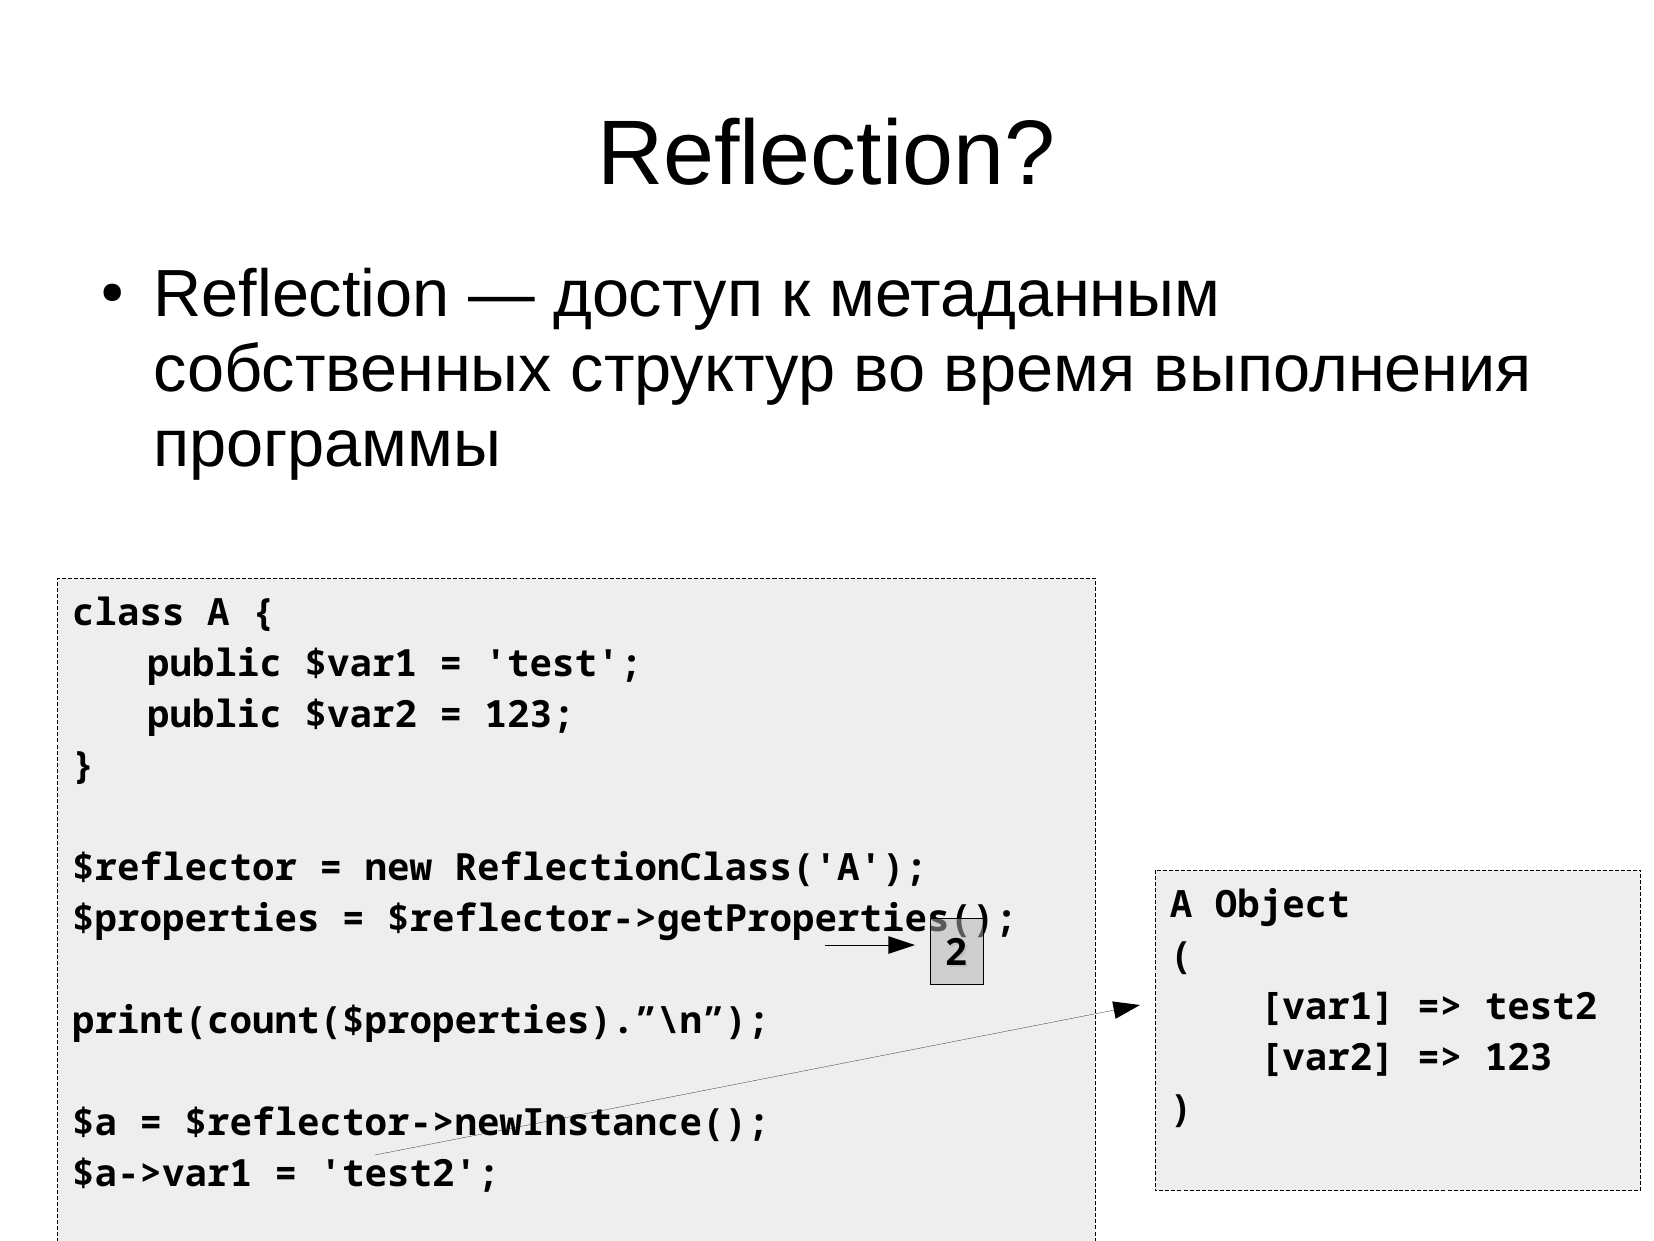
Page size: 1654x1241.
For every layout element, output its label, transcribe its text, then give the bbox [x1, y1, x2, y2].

text_box 2 [930, 918, 984, 976]
text_box class A { public $var1 = 'test'; public $var2 = 123; } $reflector = new ReflectionClass('A'); $properties = $reflector->getProperties(); print(count($properties).”\n”); $a = $reflector->newInstance(); $a->var1 = 'test2'; print_r($a); [57, 578, 1096, 1186]
title Reflection? [82, 49, 1571, 256]
list Reflection — доступ к метаданным собственных структур во время выполнения программы [82, 256, 1571, 496]
text_box A Object ( [var1] => test2 [var2] => 123 ) [1155, 870, 1641, 1139]
